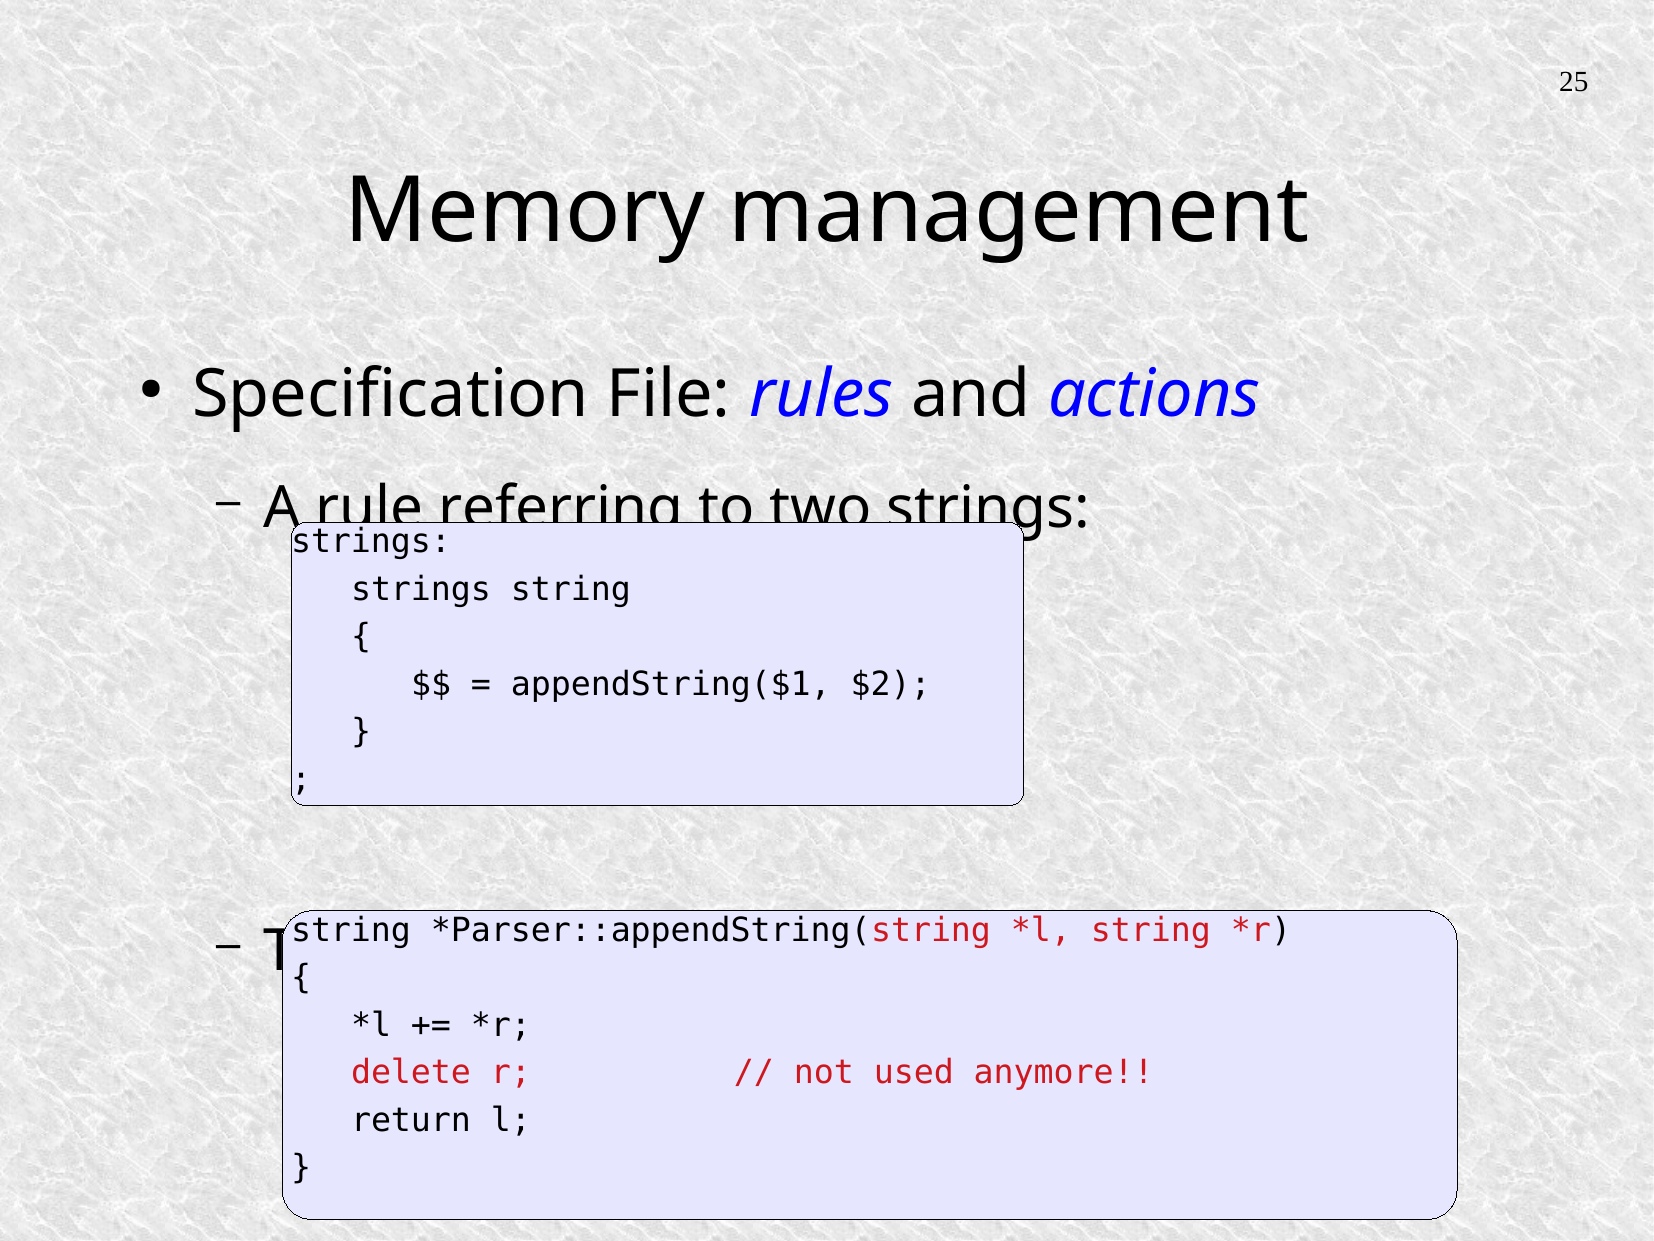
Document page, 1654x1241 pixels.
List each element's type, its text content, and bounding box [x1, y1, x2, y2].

list Specification File: rules and actions A rule referring to two strings: The function appendString: [121, 344, 1534, 1127]
text_box string *Parser::appendString(string *l, string *r) { *l += *r; delete r; // not used anymore!! return l; } [282, 910, 1458, 1220]
text_box strings: strings string { $$ = appendString($1, $2); } ; [291, 522, 1024, 806]
title Memory management [121, 102, 1534, 311]
picture [0, 0, 1654, 1241]
